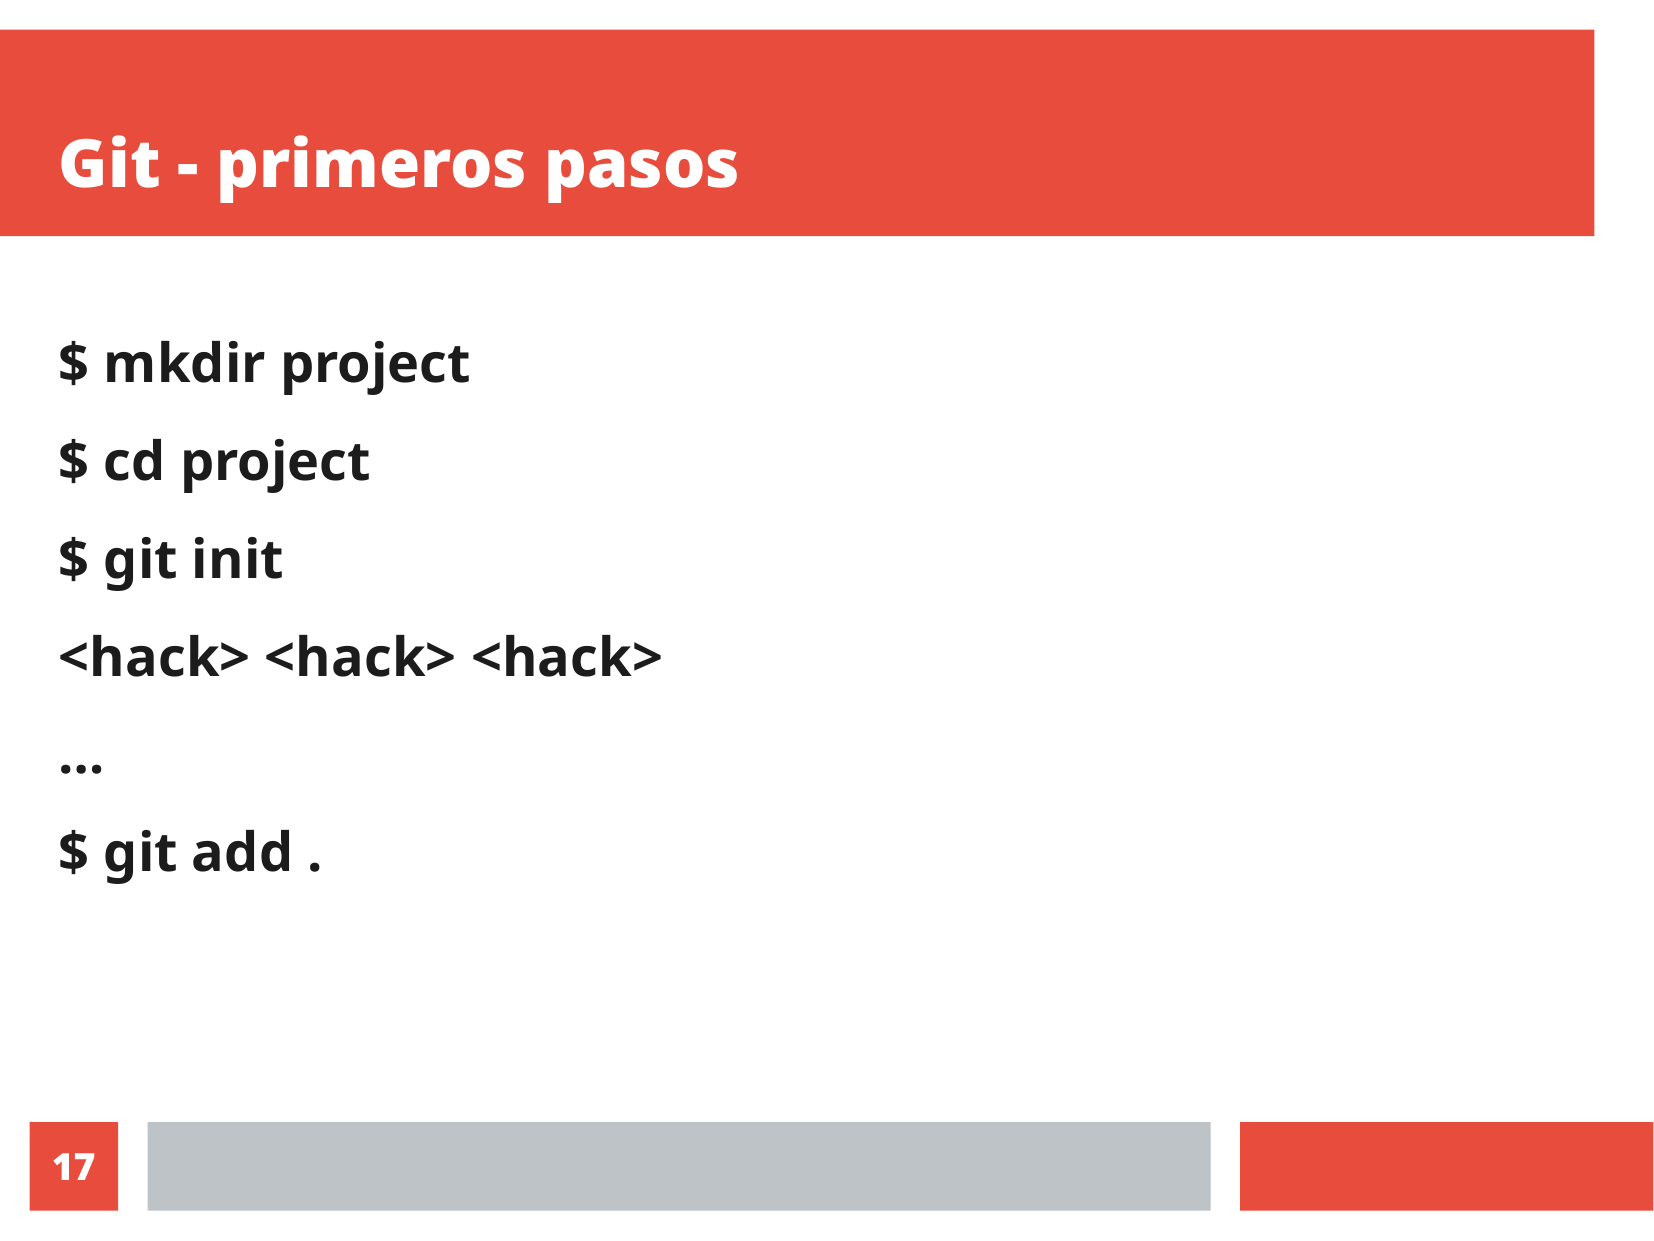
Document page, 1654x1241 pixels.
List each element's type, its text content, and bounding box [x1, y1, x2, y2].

list $ mkdir project $ cd project $ git init <hack> <hack> <hack> … $ git add . [59, 324, 1565, 1093]
title Git - primeros pasos [59, 59, 1595, 207]
